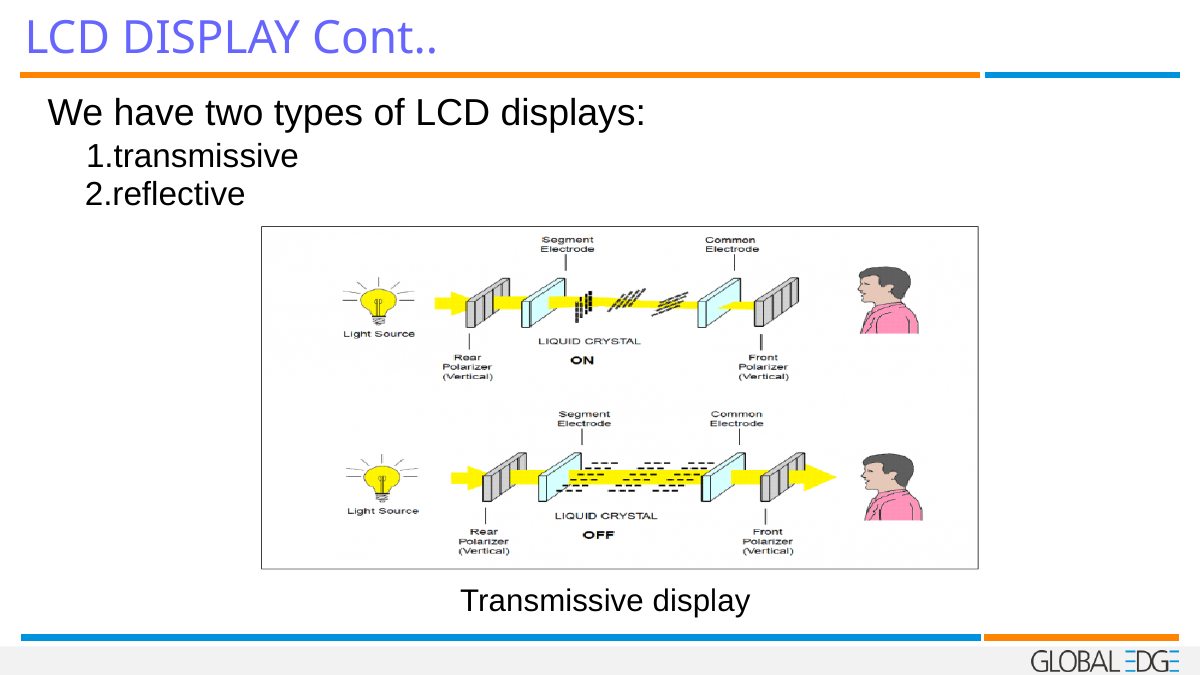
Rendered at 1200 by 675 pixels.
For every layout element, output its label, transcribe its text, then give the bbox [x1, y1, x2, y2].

title LCD DISPLAY Cont.. [12, 9, 1088, 64]
text_box Transmissive display [445, 575, 766, 626]
text_box We have two types of LCD displays: 1.transmissive 2.reflective [33, 84, 662, 221]
picture [1031, 650, 1179, 672]
picture [259, 224, 981, 570]
